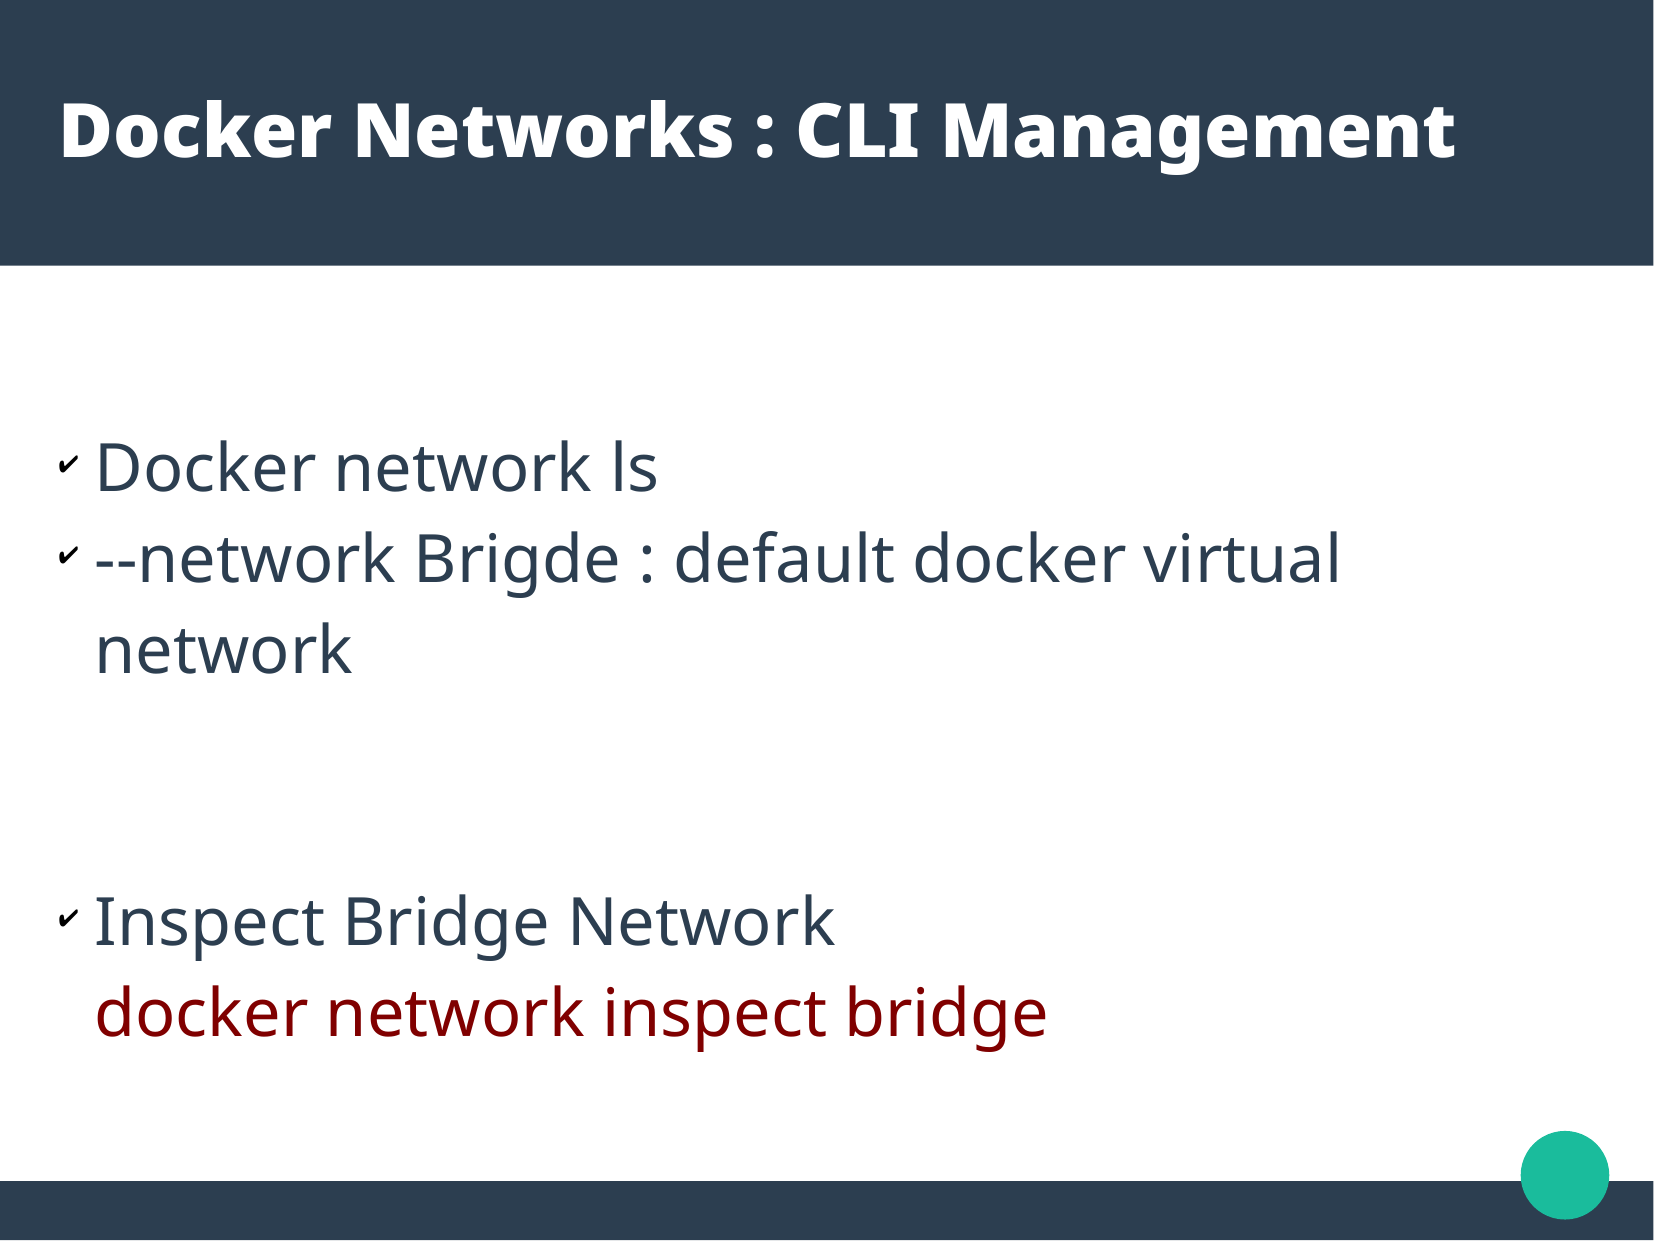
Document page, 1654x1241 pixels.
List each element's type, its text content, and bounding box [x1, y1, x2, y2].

subtitle Docker network ls --network Brigde : default docker virtual network Inspect Bridge Network docker network inspect bridge [59, 291, 1595, 1186]
title Docker Networks : CLI Management [59, 40, 1595, 216]
